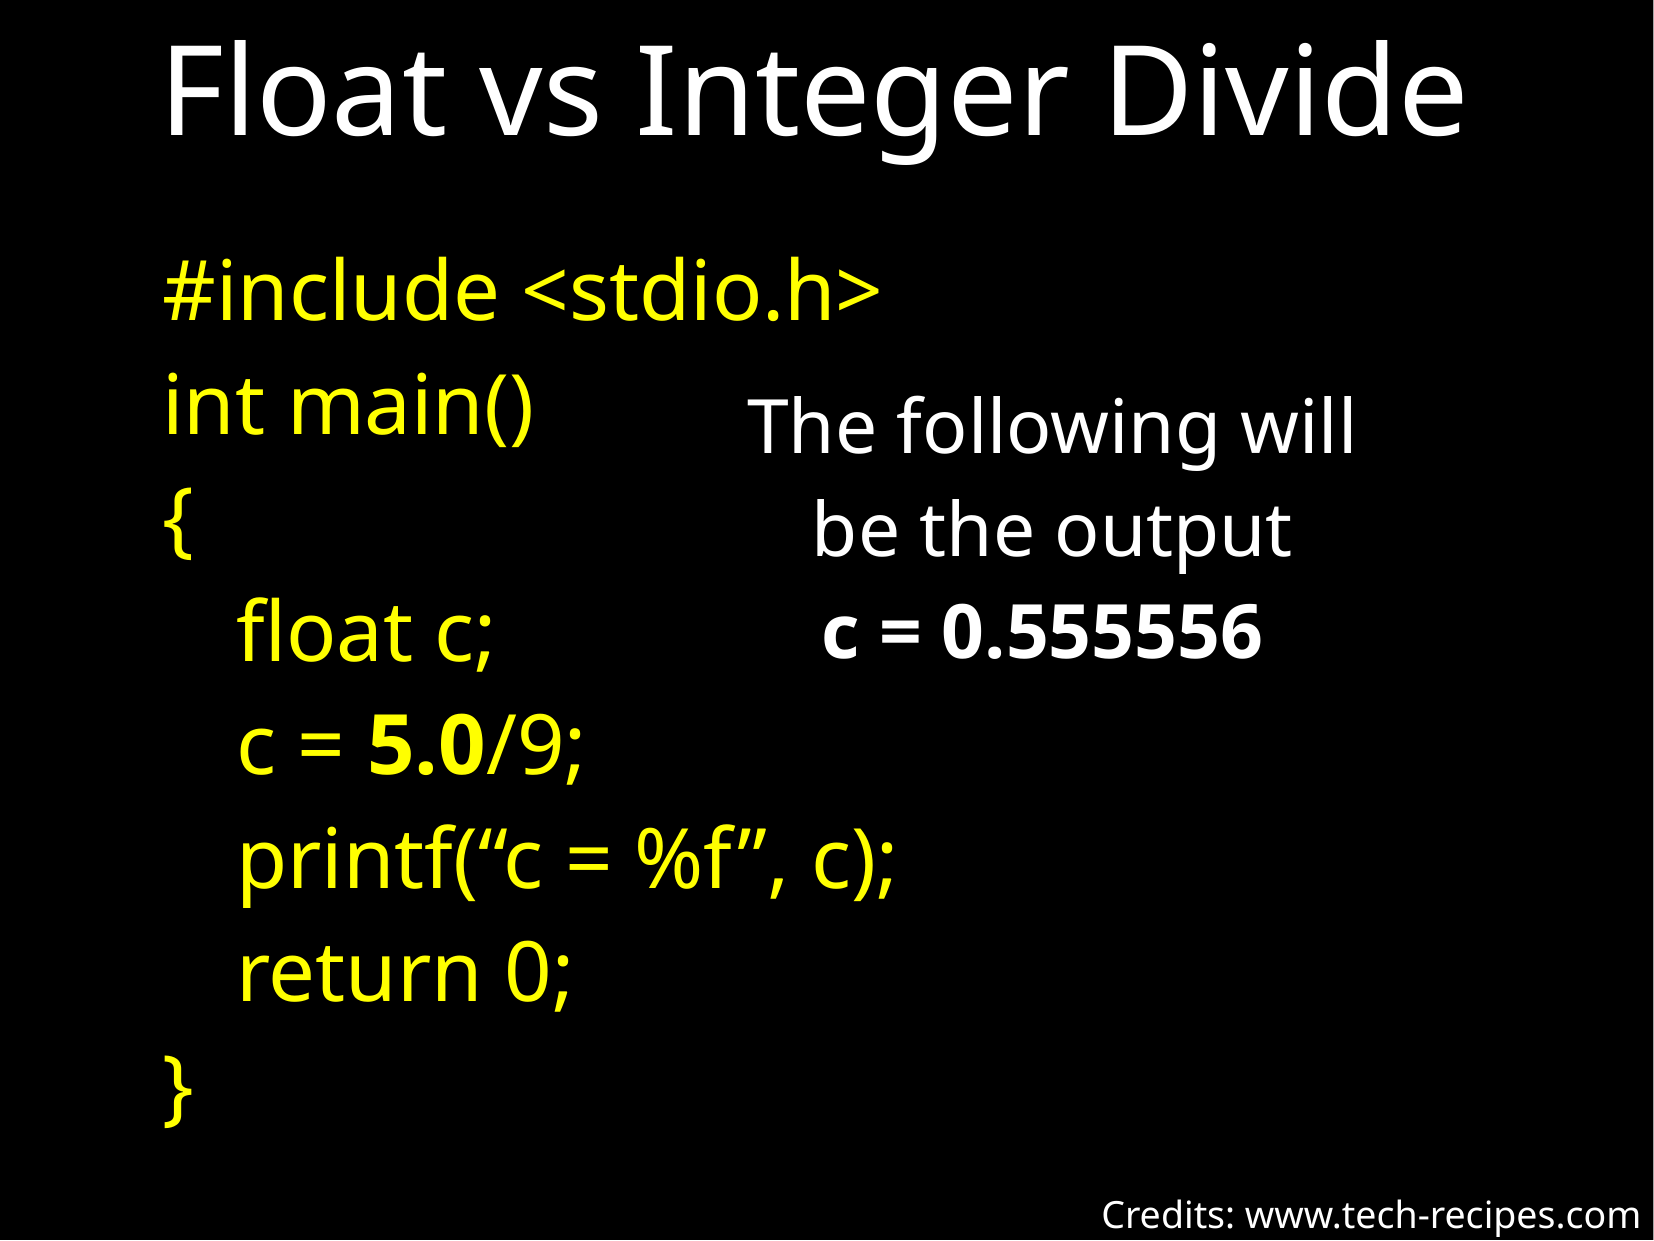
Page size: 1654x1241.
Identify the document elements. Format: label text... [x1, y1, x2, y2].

text_box #include <stdio.h> int main() { float c; c = 5.0/9; printf(“c = %f”, c); return 0; } [147, 224, 1506, 1121]
text_box The following will be the output c = 0.555556 [732, 366, 1488, 746]
text_box Credits: www.tech-recipes.com [1086, 1181, 1650, 1241]
text_box Float vs Integer Divide [144, 0, 1510, 171]
